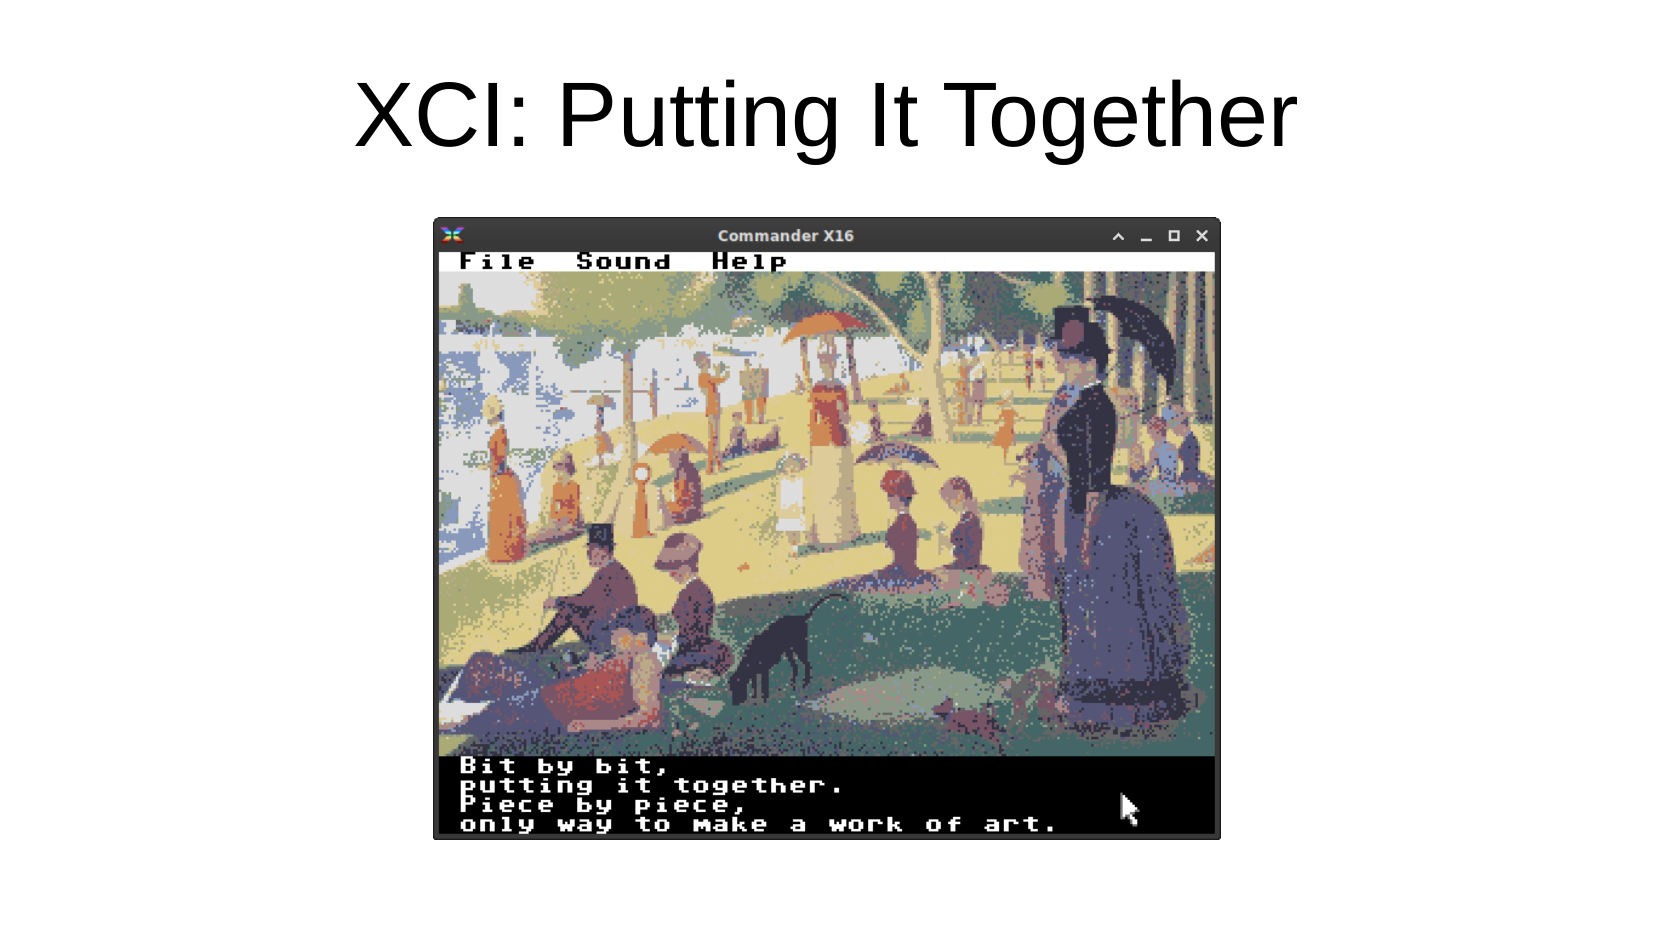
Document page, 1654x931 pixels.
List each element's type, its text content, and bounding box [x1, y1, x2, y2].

title XCI: Putting It Together [82, 37, 1571, 193]
picture [433, 217, 1221, 841]
